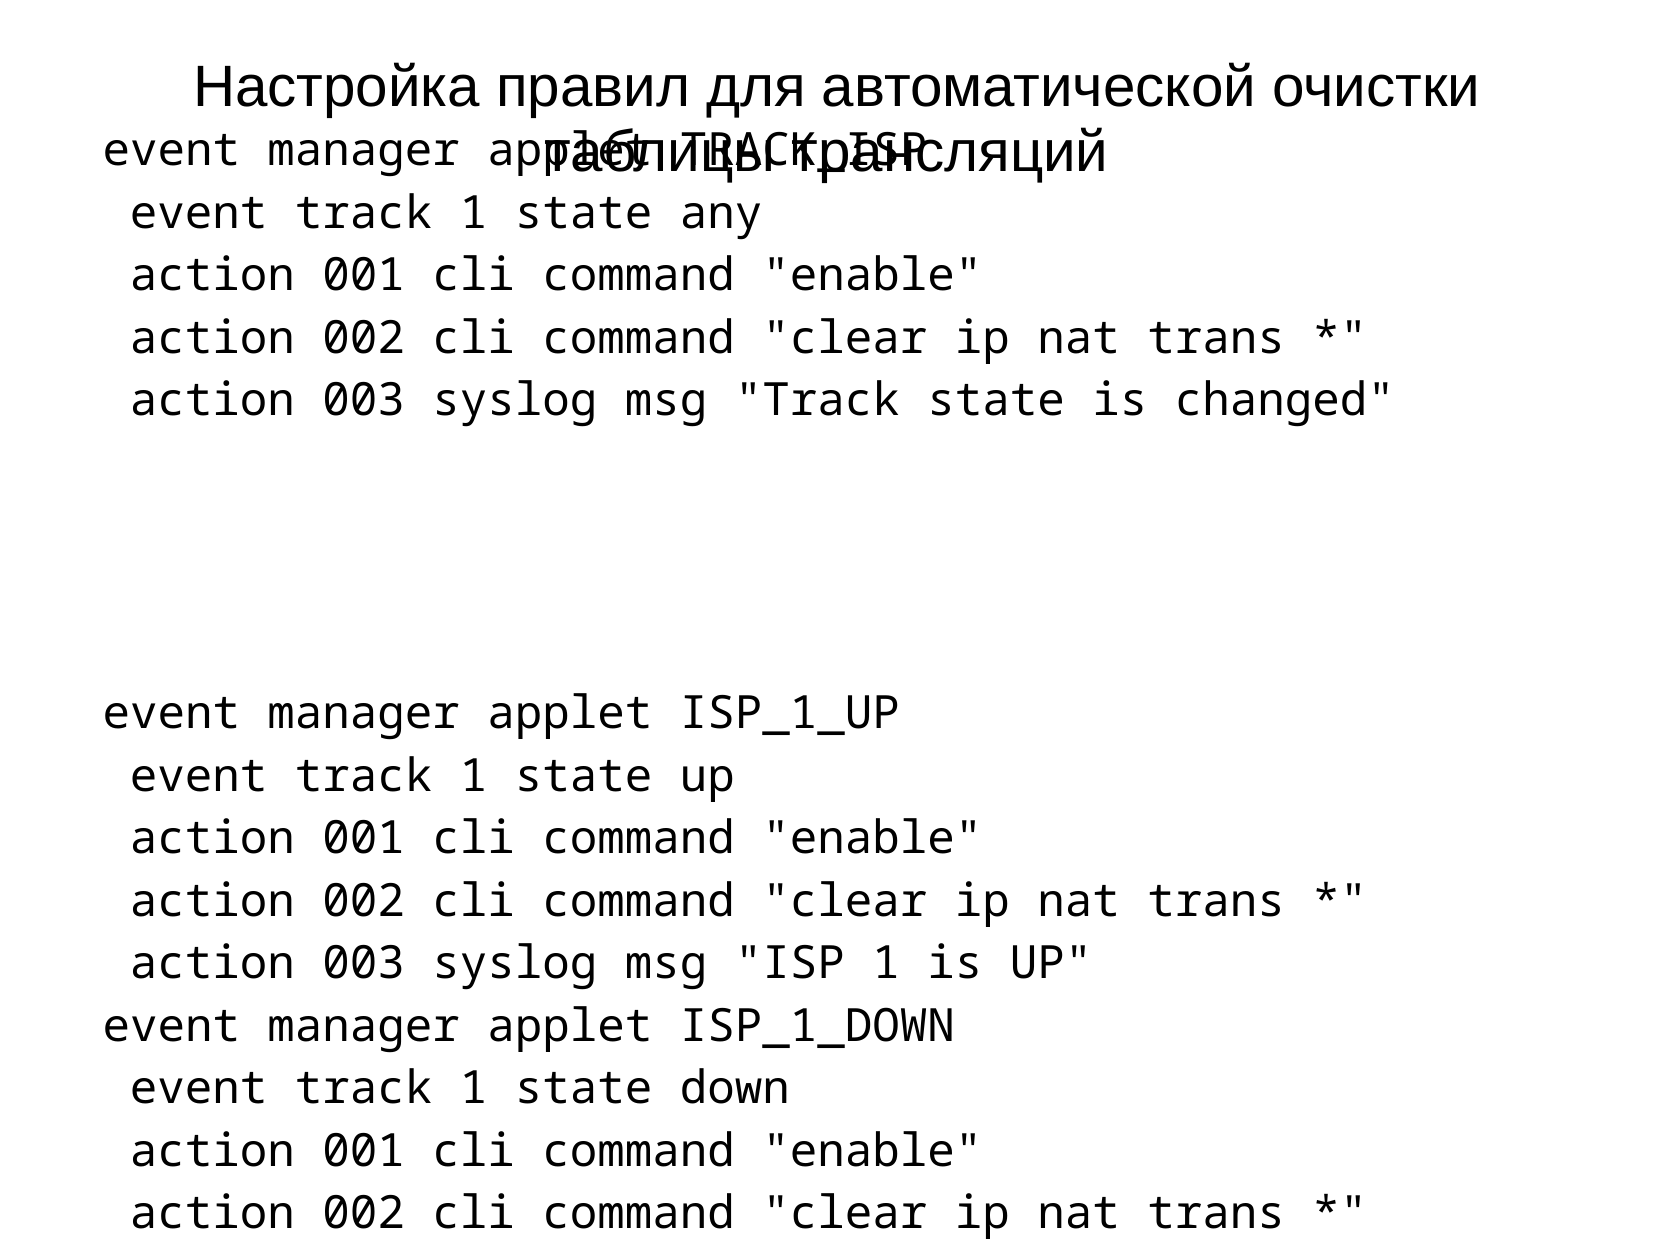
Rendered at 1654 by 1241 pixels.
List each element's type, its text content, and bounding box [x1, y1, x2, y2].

title Настройка правил для автоматической очистки таблицы трансляций [82, 49, 1571, 188]
subtitle event manager applet TRACK_ISP event track 1 state any action 001 cli command "enable" action 002 cli command "clear ip nat trans *" action 003 syslog msg "Track state is changed" event manager applet ISP_1_UP event track 1 state up action 001 cli command "enable" action 002 cli command "clear ip nat trans *" action 003 syslog msg "ISP 1 is UP" event manager applet ISP_1_DOWN event track 1 state down action 001 cli command "enable" action 002 cli command "clear ip nat trans *" action 003 syslog msg "ISP 1 is DOWN" [102, 284, 1591, 1200]
